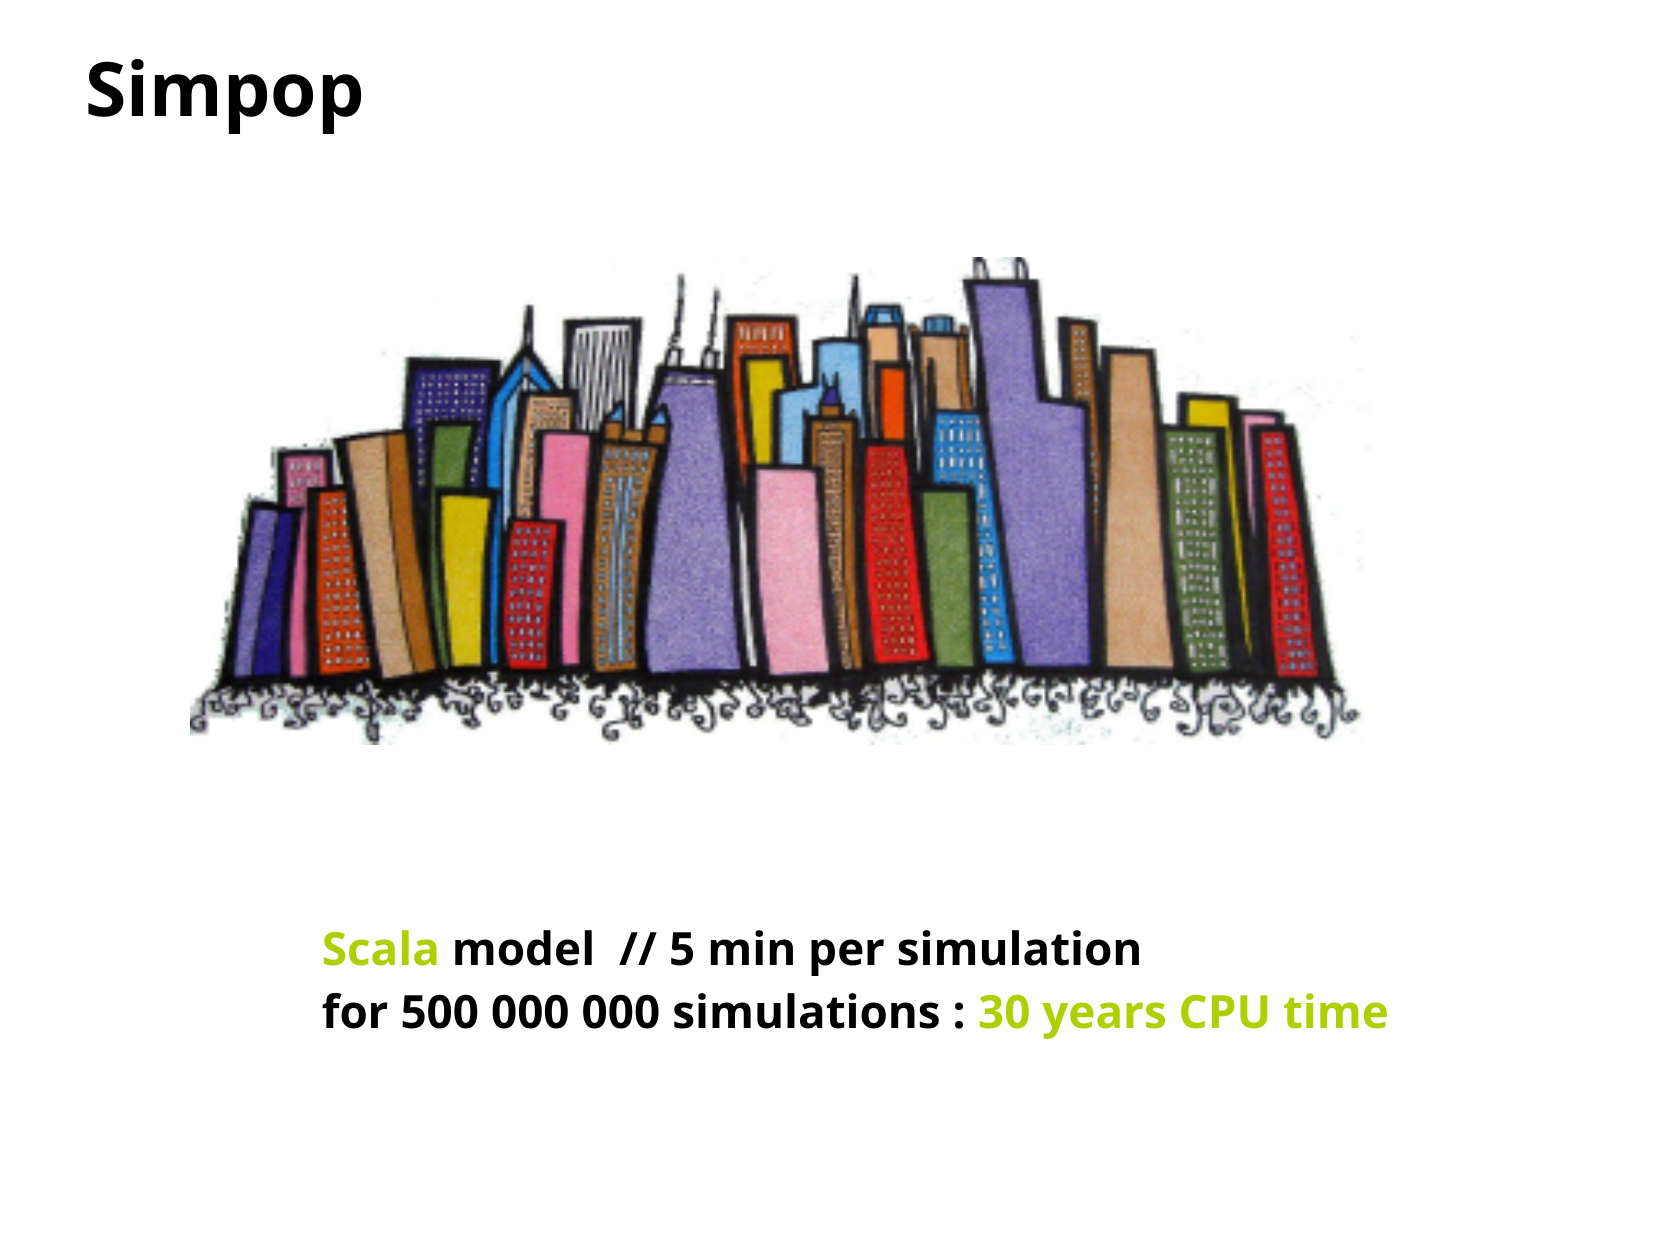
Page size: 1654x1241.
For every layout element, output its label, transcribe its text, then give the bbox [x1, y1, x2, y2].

picture [190, 257, 1371, 745]
text_box Scala model // 5 min per simulation for 500 000 000 simulations : 30 years CPU time [307, 909, 1524, 1042]
text_box Simpop [70, 29, 1477, 130]
